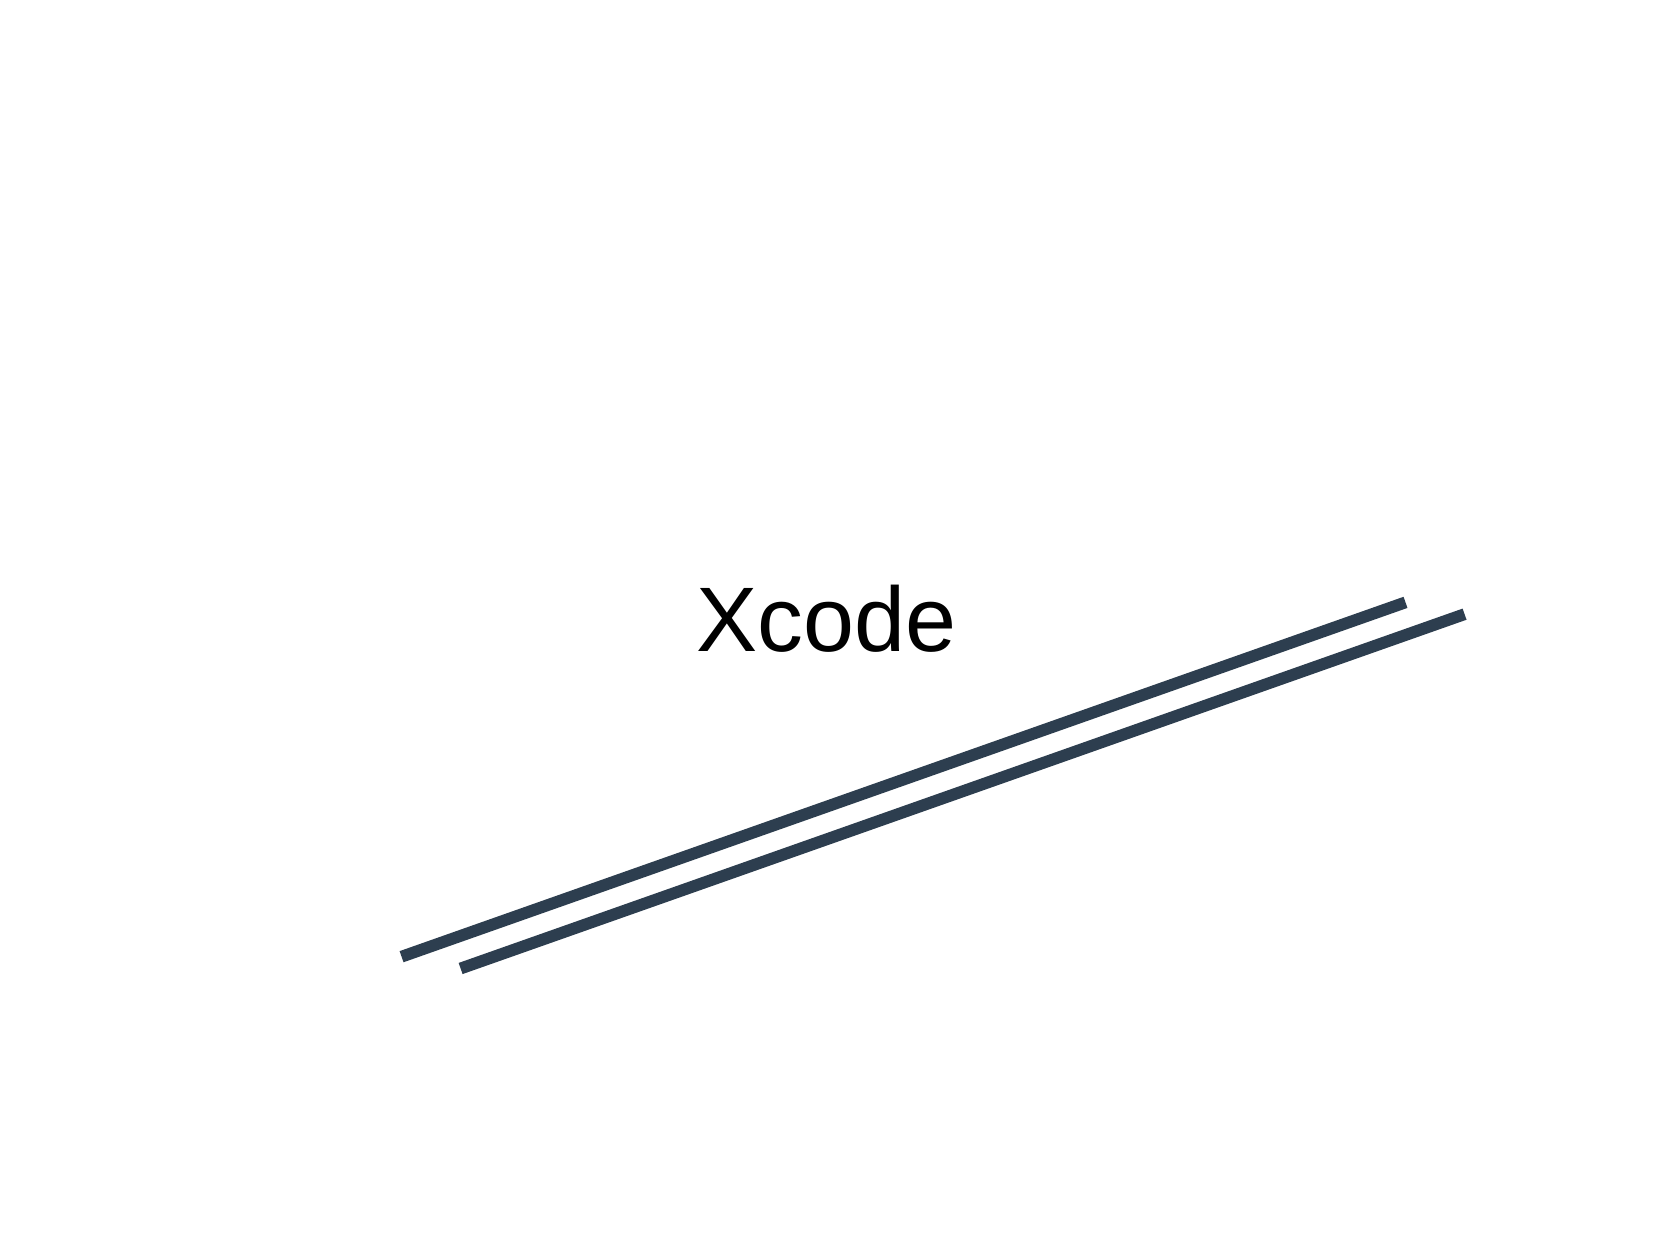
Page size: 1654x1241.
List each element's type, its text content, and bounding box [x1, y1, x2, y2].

title Xcode [82, 516, 1571, 724]
